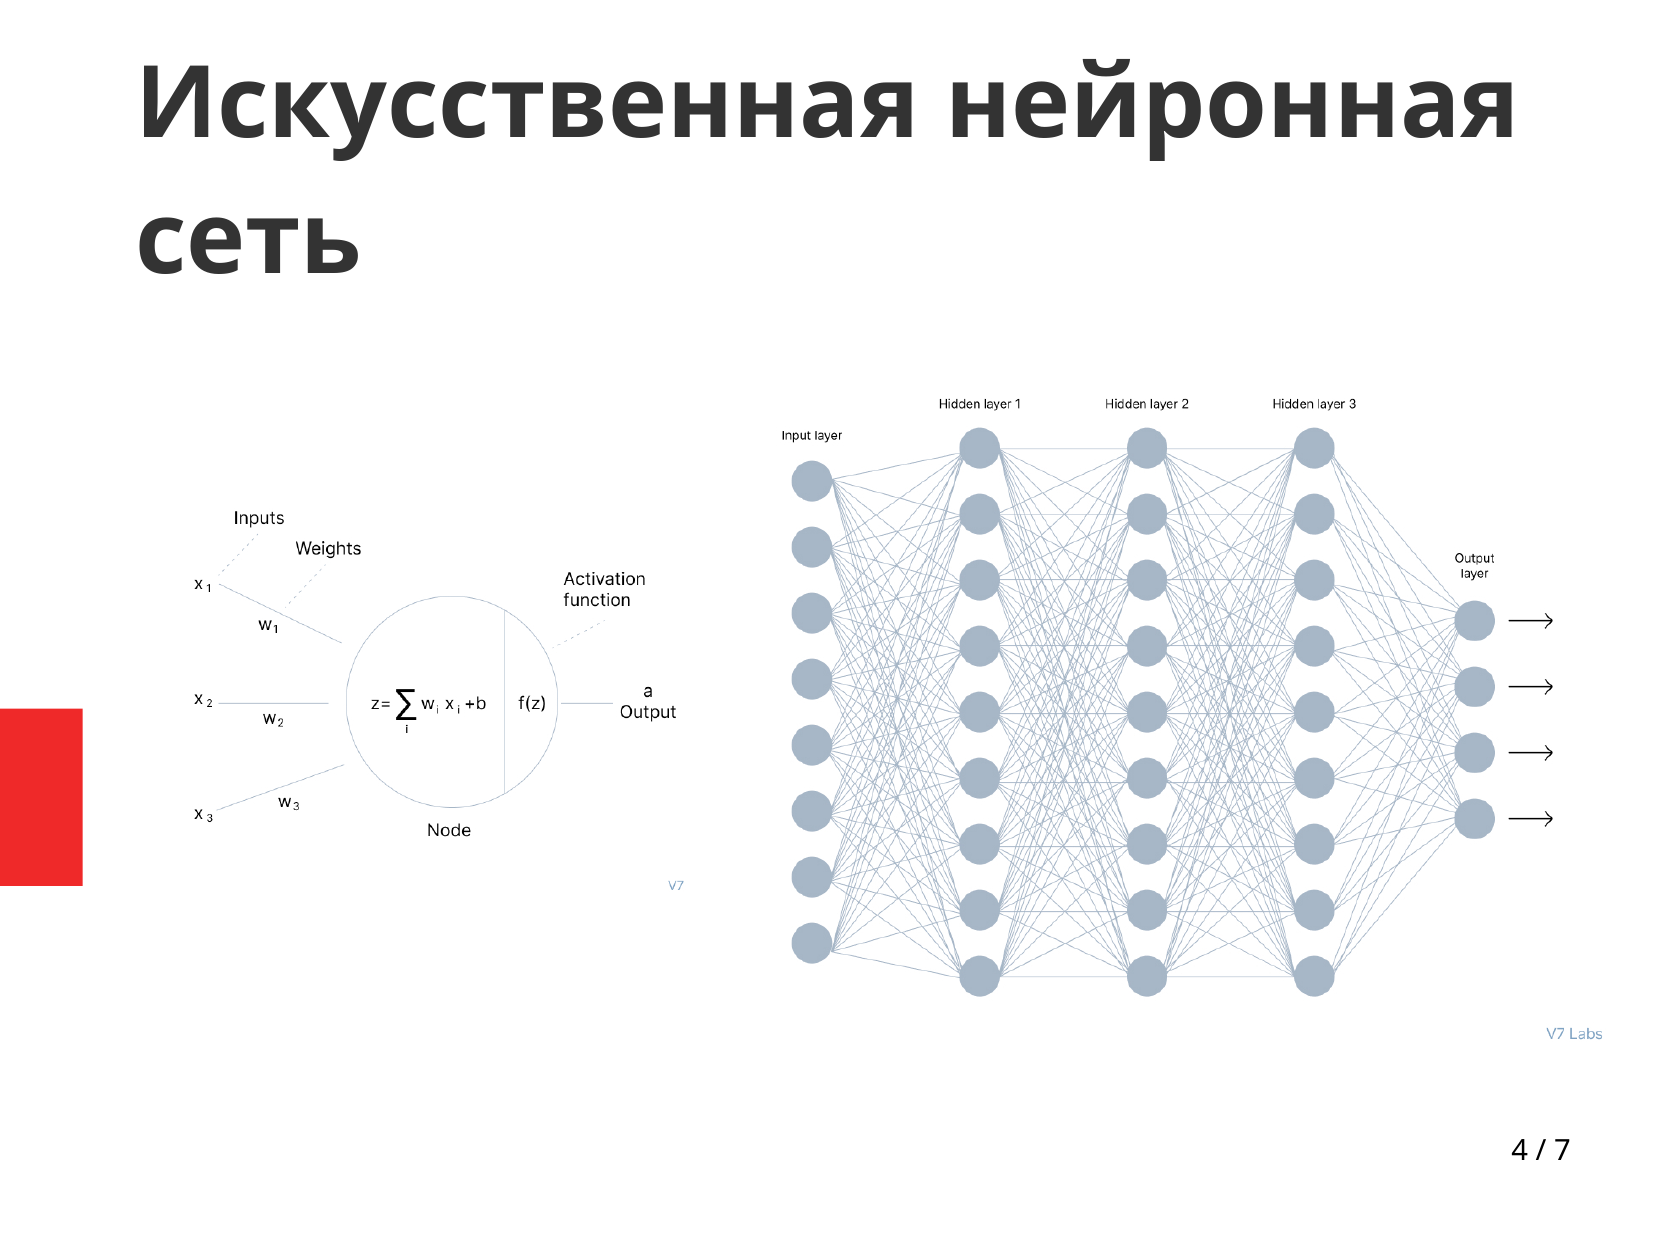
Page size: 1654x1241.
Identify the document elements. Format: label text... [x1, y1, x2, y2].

title Искусственная нейронная сеть [135, 30, 1541, 304]
picture [144, 344, 1612, 1048]
